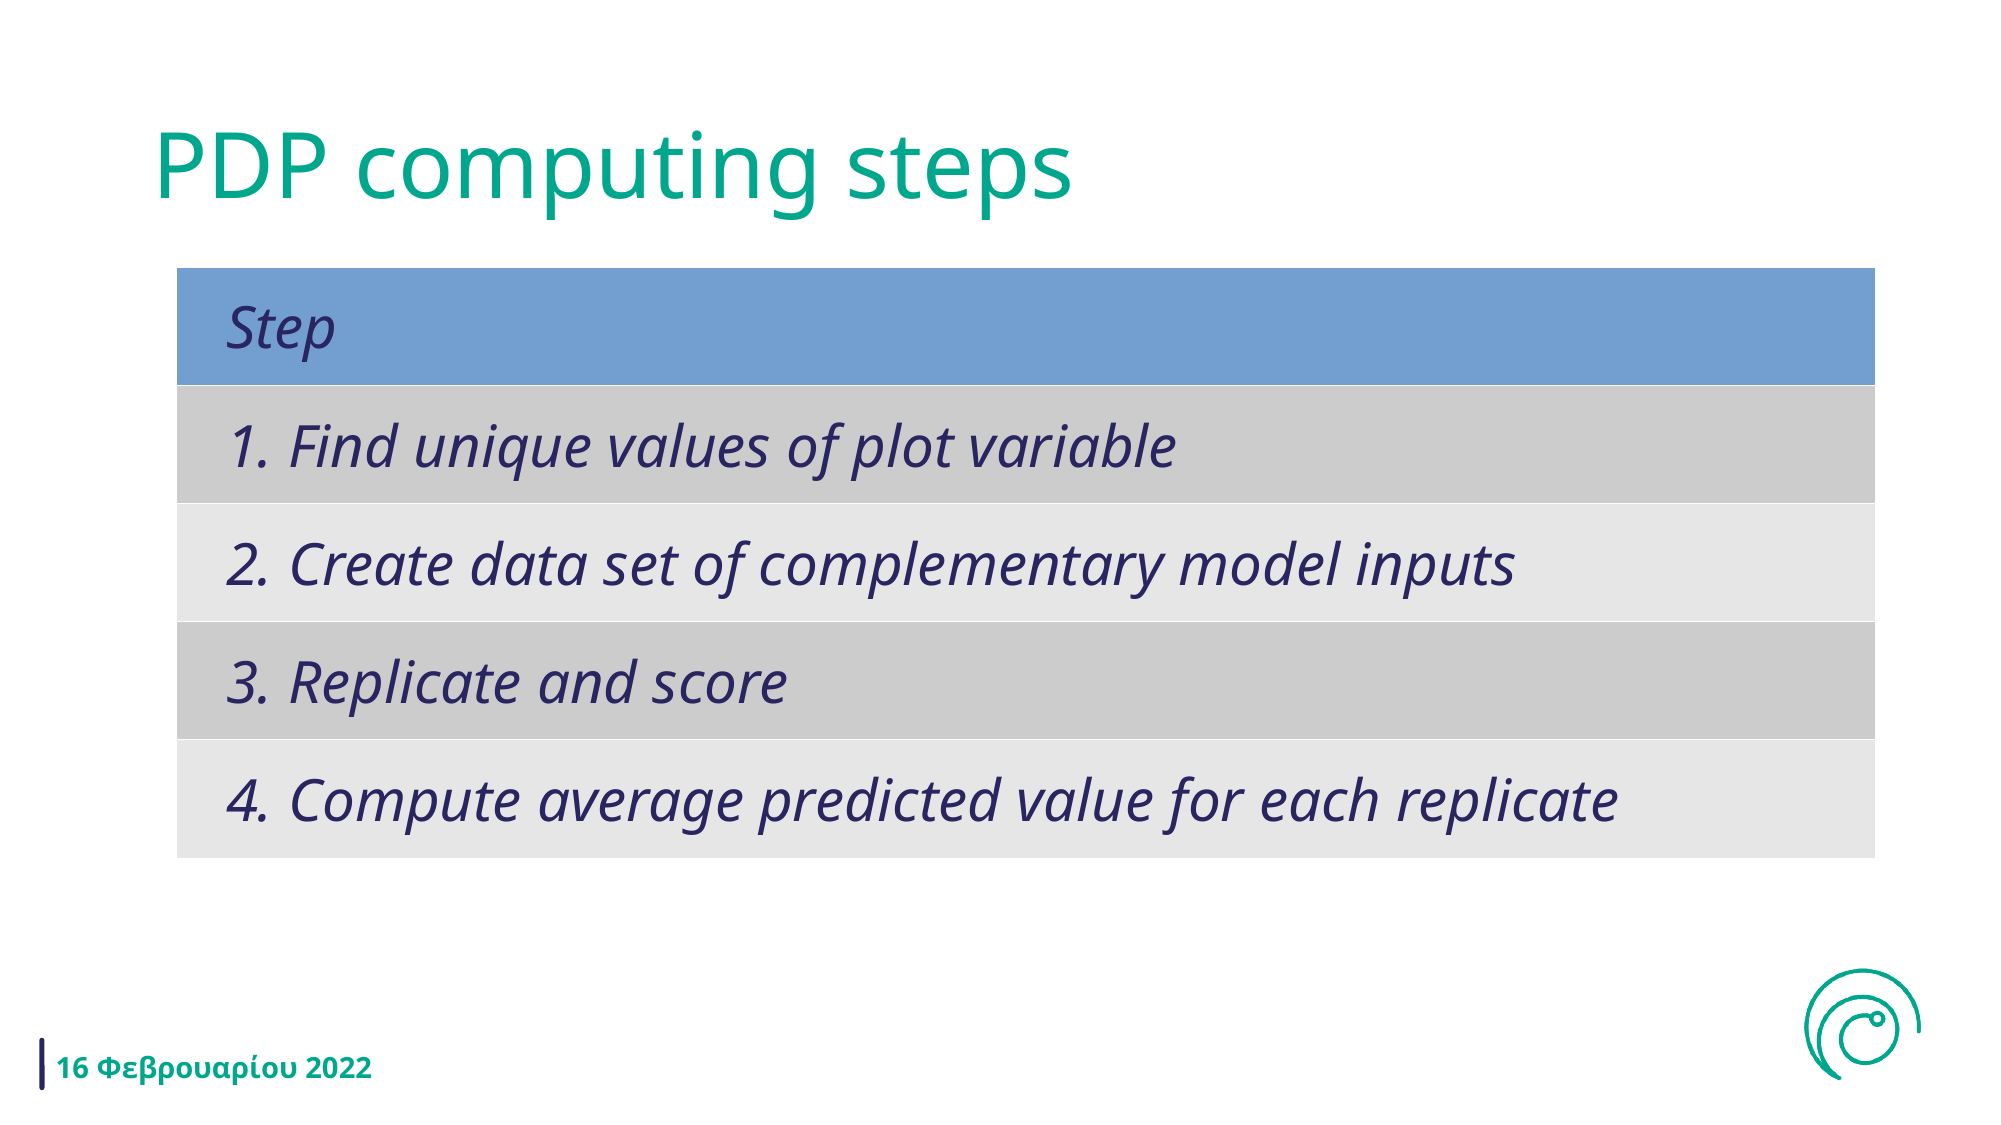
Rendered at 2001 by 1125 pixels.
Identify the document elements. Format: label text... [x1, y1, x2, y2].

table_header Step [177, 268, 1875, 385]
title PDP computing steps [137, 59, 1921, 278]
table_cell 3. Replicate and score [177, 622, 1875, 739]
picture [1804, 968, 1921, 1080]
table_cell 4. Compute average predicted value for each replicate [177, 740, 1875, 858]
table_cell 1. Find unique values of plot variable [177, 386, 1875, 503]
table_cell 2. Create data set of complementary model inputs [177, 504, 1875, 621]
